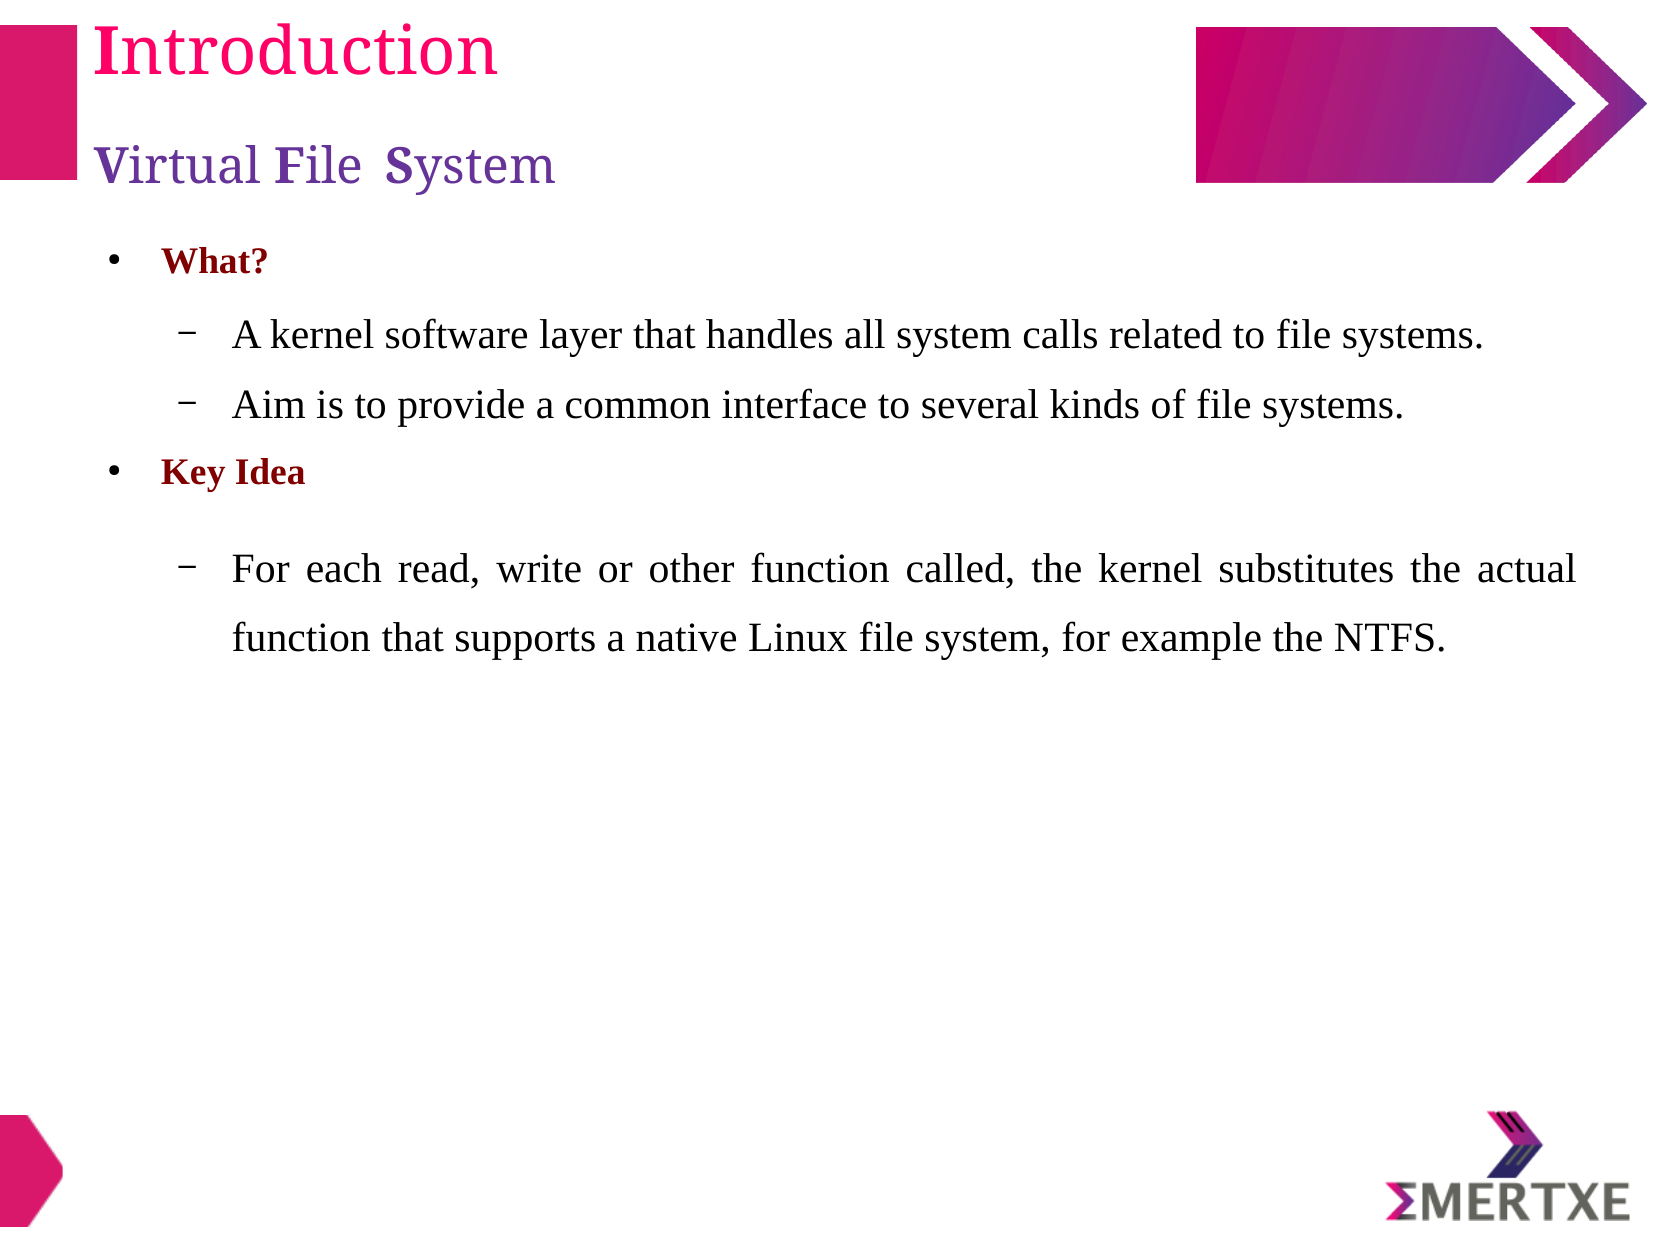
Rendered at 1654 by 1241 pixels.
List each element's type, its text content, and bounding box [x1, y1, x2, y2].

picture [1385, 1107, 1631, 1221]
list What? A kernel software layer that handles all system calls related to file systems. Aim is to provide a common interface to several kinds of file systems. Key Idea For each read, write or other function called, the kernel substitutes the actual function that supports a native Linux file system, for example the NTFS. [90, 240, 1579, 1081]
title Introduction Virtual File System [93, 2, 1571, 210]
picture [1571, 27, 1647, 183]
